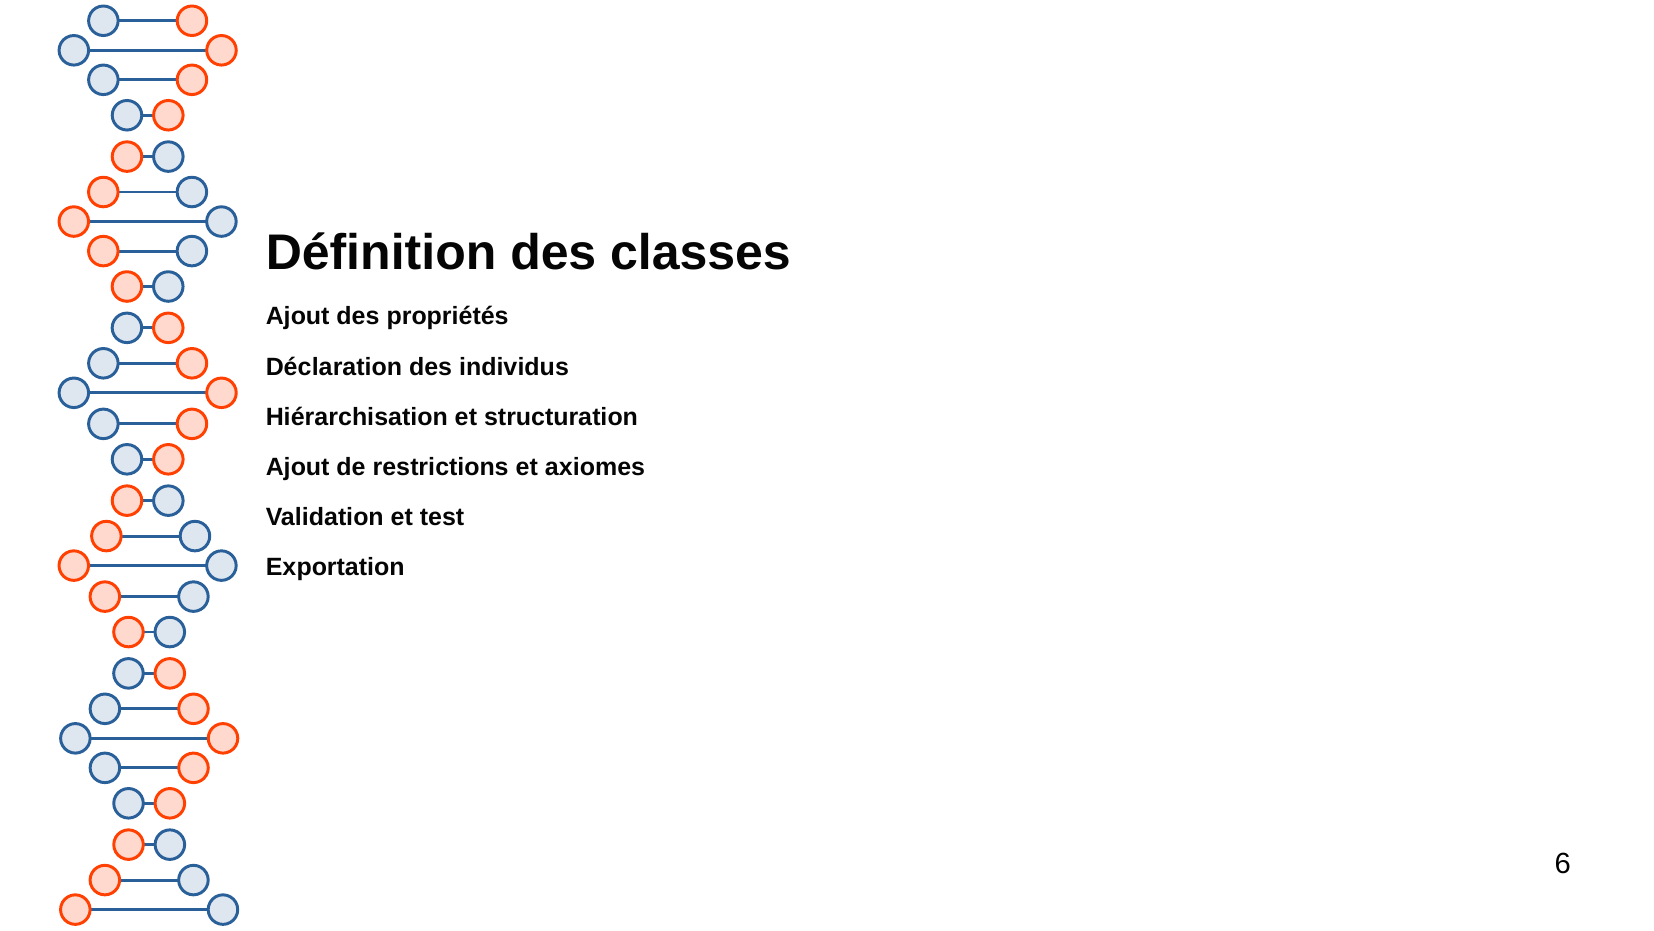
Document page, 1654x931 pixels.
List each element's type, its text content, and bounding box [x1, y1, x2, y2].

list Définition des classes Ajout des propriétés Déclaration des individus Hiérarchisation et structuration Ajout de restrictions et axiomes Validation et test Exportation [265, 224, 1595, 764]
